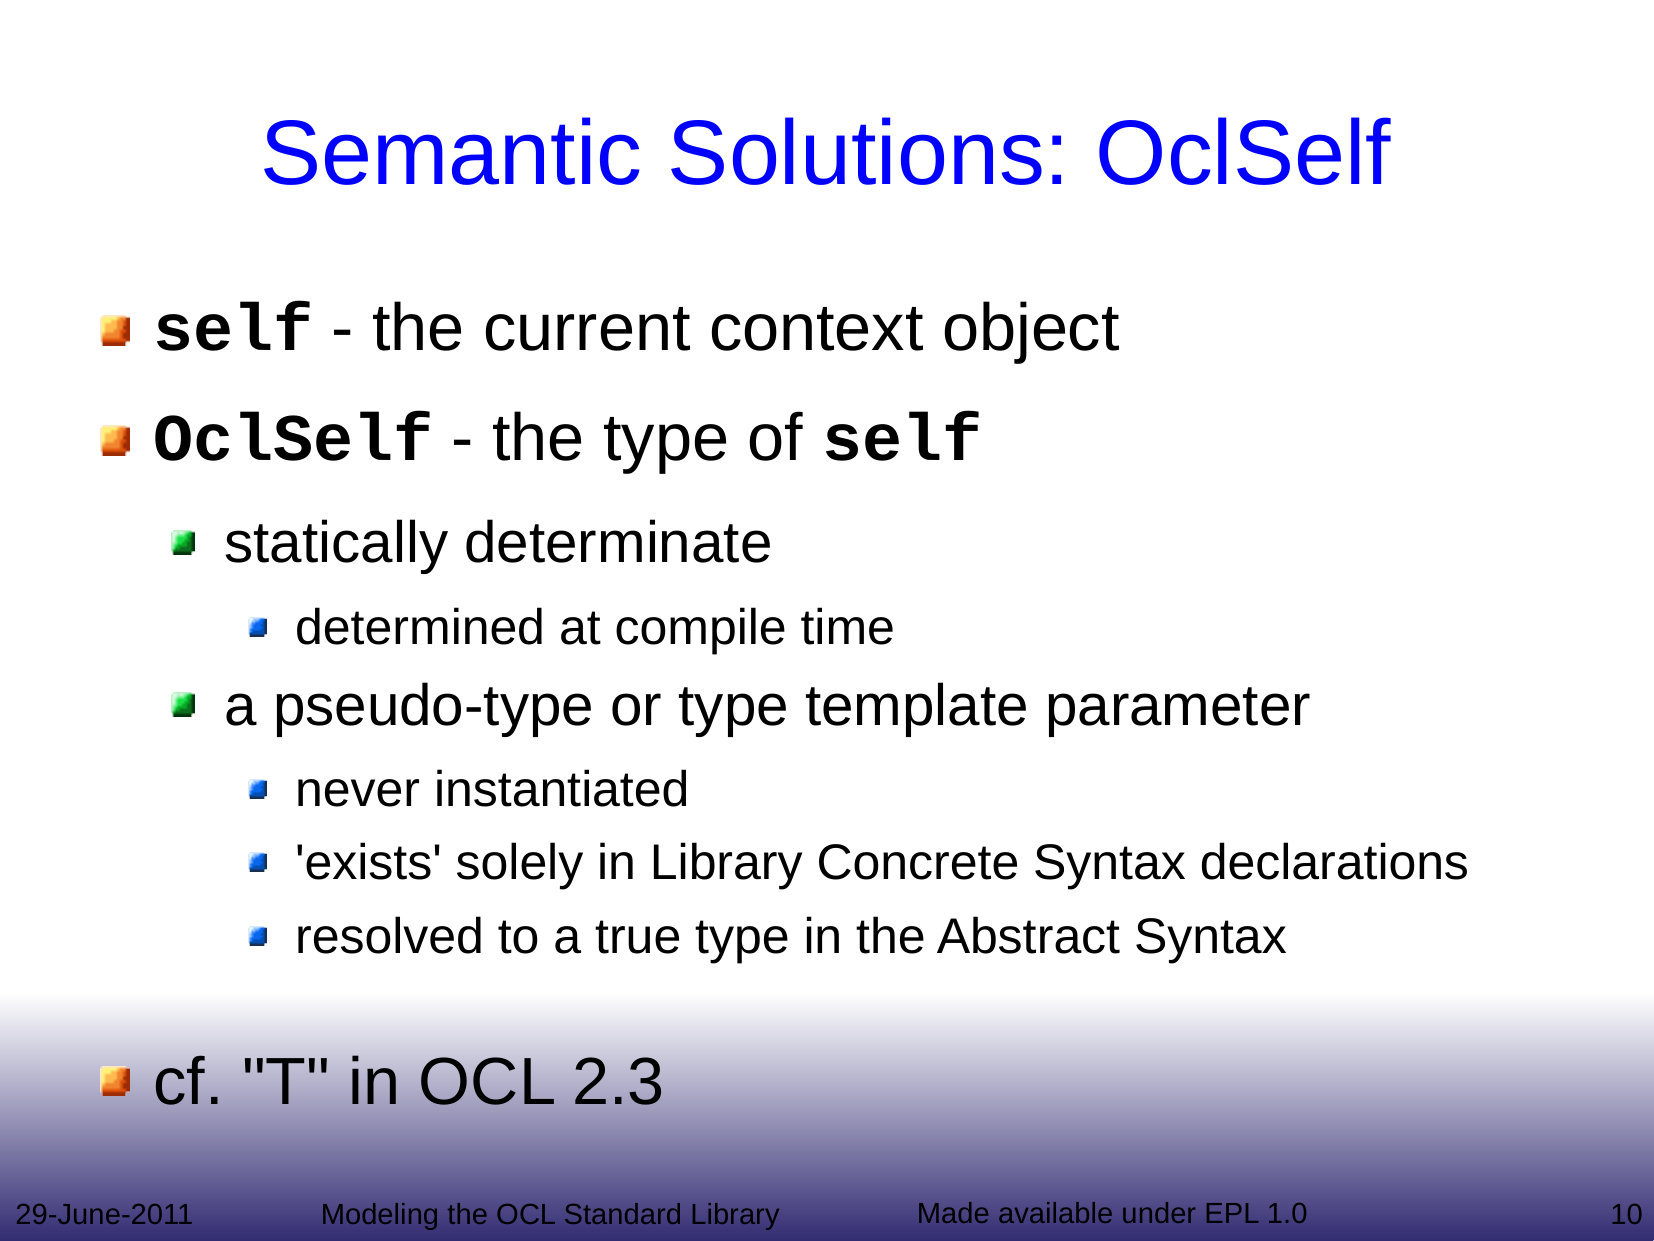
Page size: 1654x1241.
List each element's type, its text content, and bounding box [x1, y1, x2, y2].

title Semantic Solutions: OclSelf [82, 49, 1571, 257]
list self - the current context object OclSelf - the type of self statically determinate determined at compile time a pseudo-type or type template parameter never instantiated 'exists' solely in Library Concrete Syntax declarations resolved to a true type in the Abstract Syntax cf. "T" in OCL 2.3 [82, 290, 1571, 1118]
